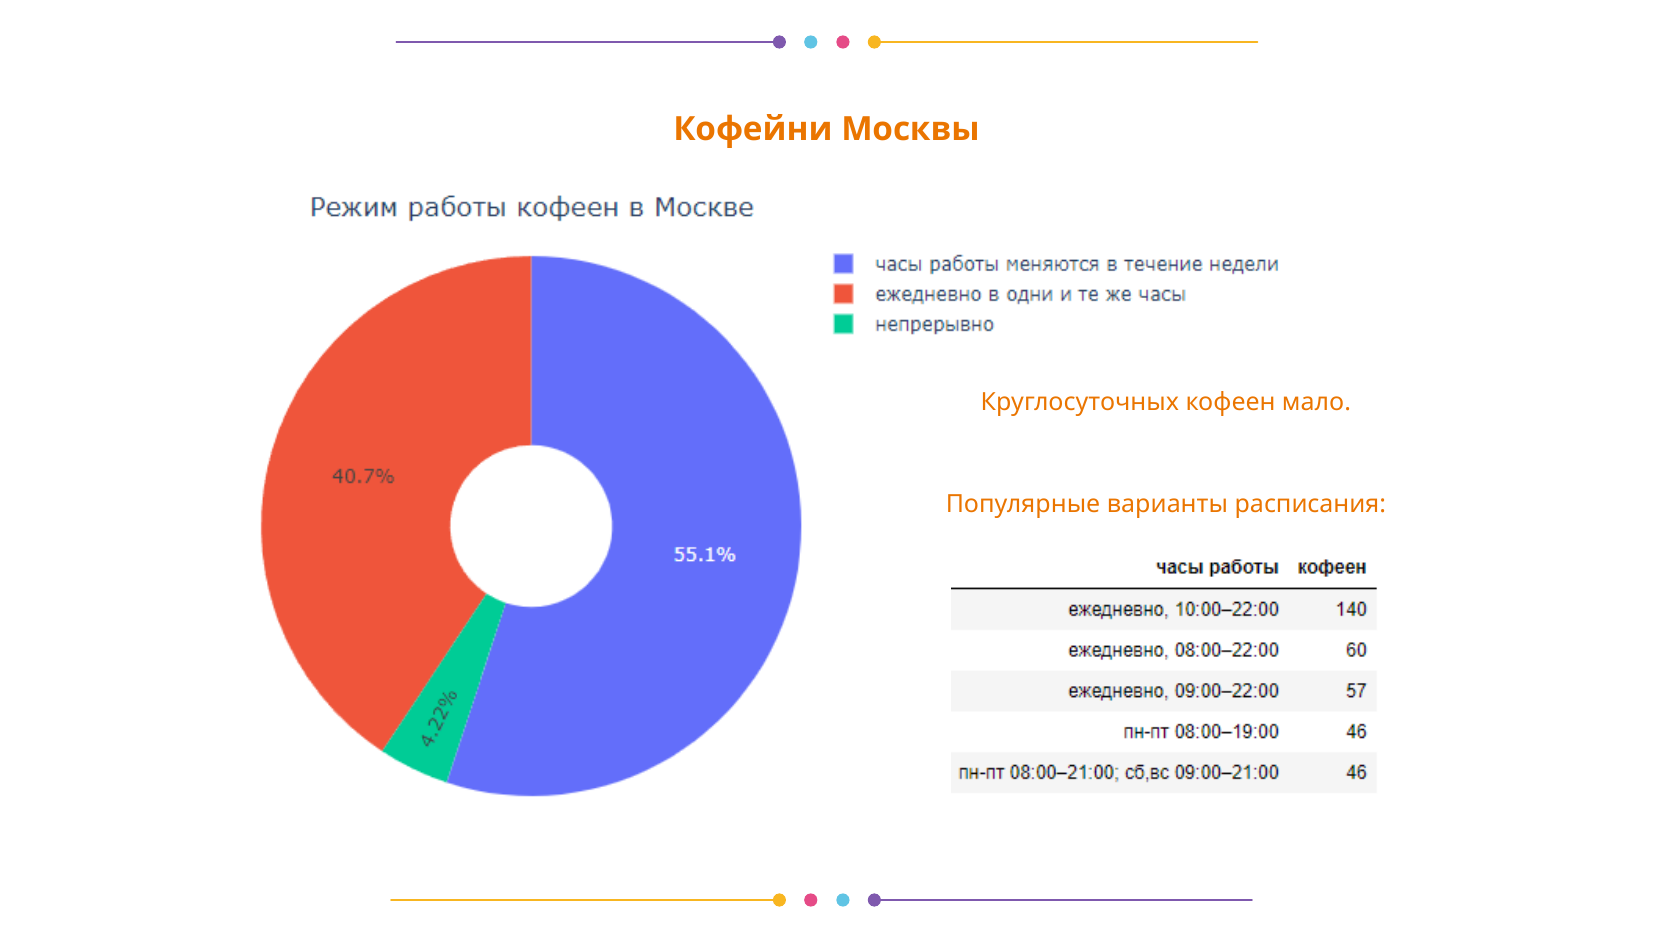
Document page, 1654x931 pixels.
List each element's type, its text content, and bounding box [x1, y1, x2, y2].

picture [241, 177, 1300, 812]
title Круглосуточных кофеен мало. Популярные варианты расписания: [885, 383, 1447, 520]
title Кофейни Москвы [531, 88, 1123, 167]
picture [951, 555, 1388, 798]
